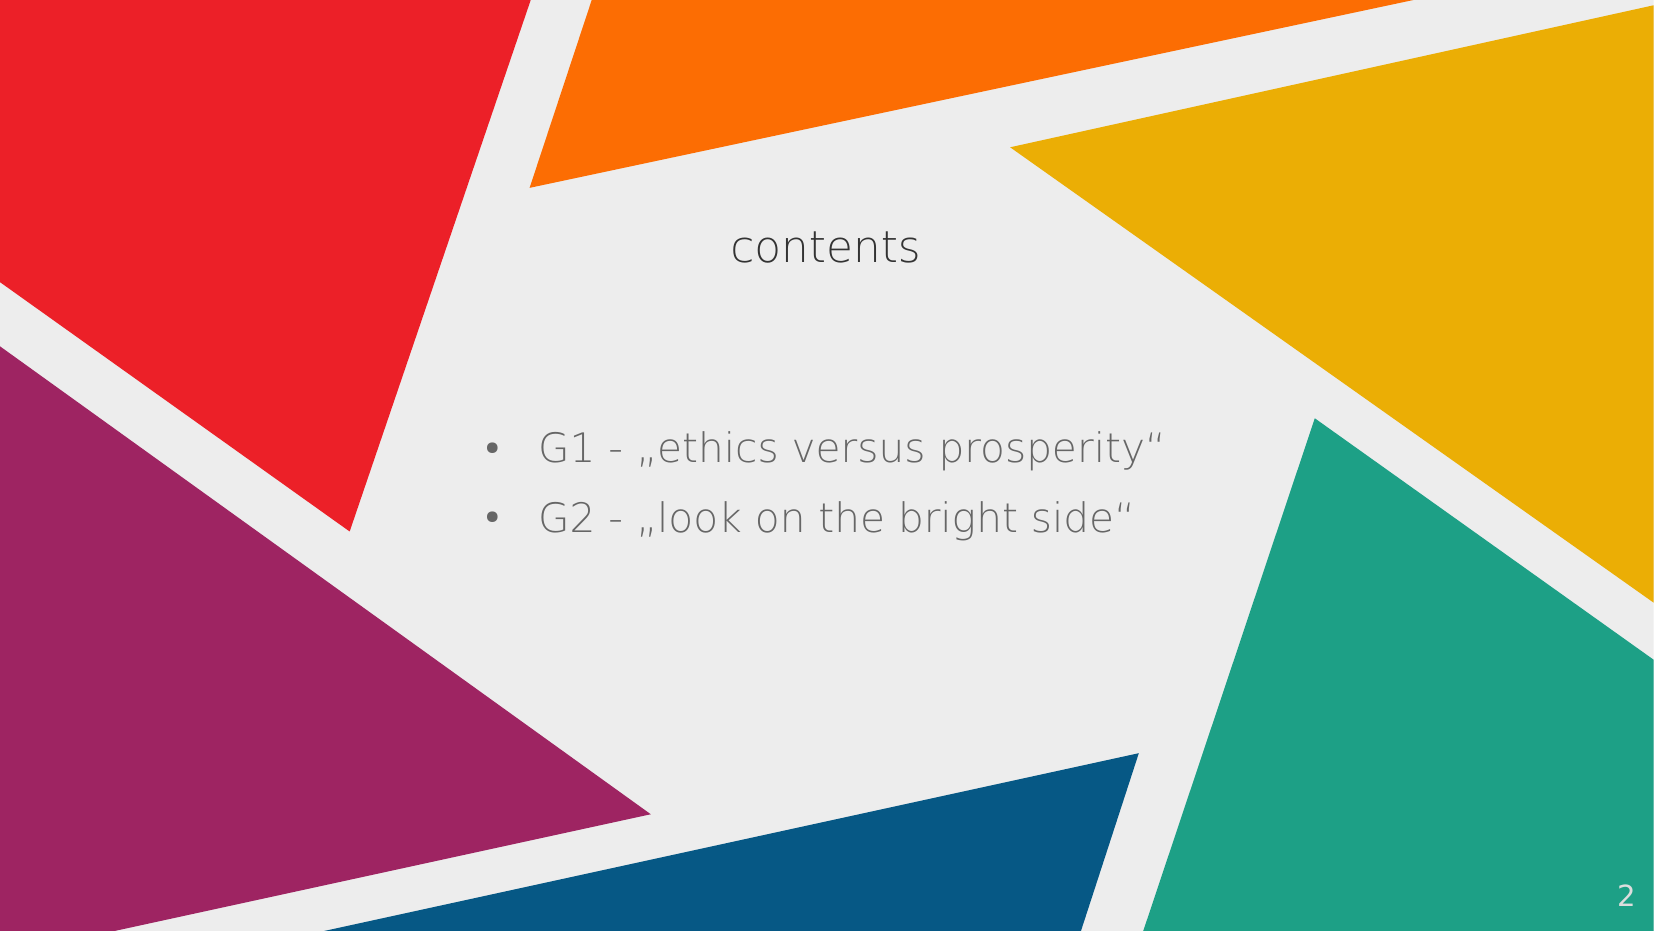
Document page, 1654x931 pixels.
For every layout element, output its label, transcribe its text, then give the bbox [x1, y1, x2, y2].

title contents [467, 170, 1185, 326]
list G1 - „ethics versus prosperity“ G2 - „look on the bright side“ [467, 425, 1191, 586]
